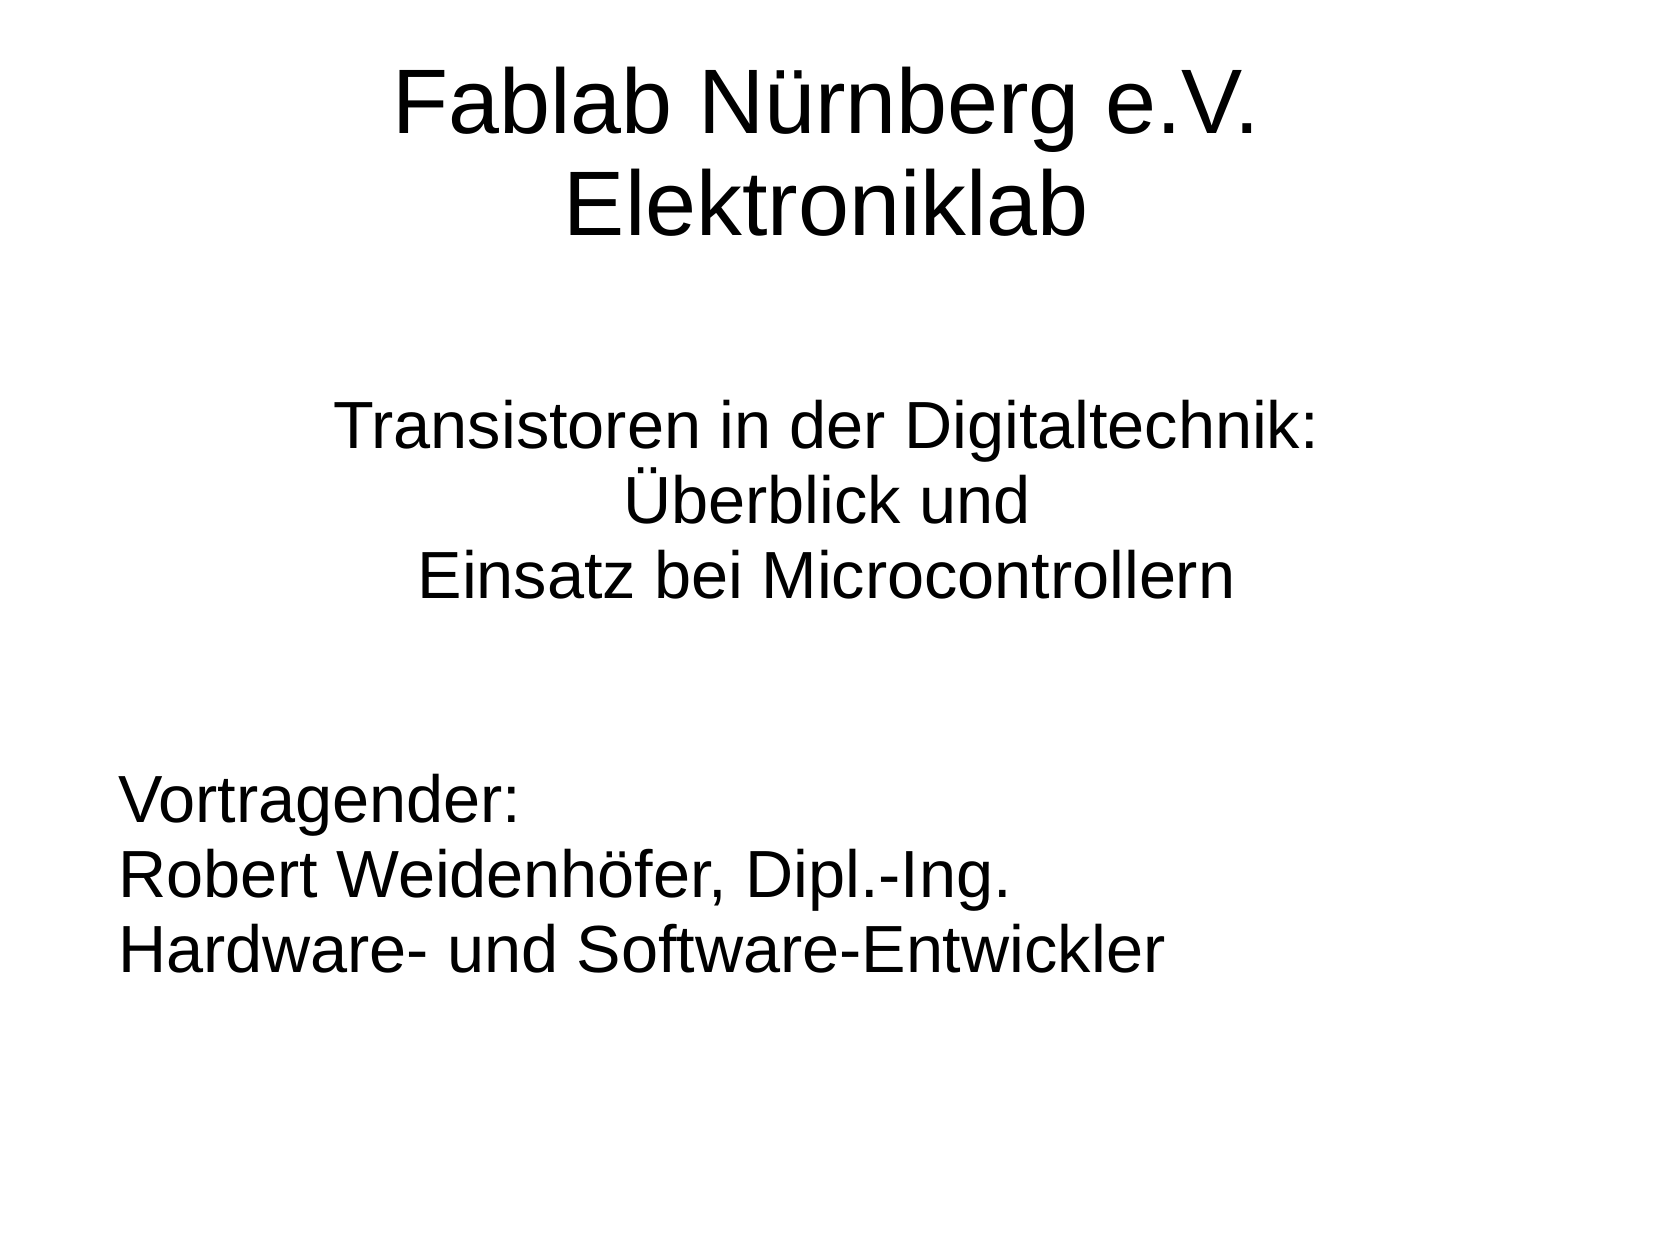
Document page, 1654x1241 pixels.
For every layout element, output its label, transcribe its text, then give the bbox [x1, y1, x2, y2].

subtitle Transistoren in der Digitaltechnik: Überblick und Einsatz bei Microcontrollern Vortragender: Robert Weidenhöfer, Dipl.-Ing. Hardware- und Software-Entwickler [82, 290, 1571, 1010]
title Fablab Nürnberg e.V. Elektroniklab [82, 49, 1571, 257]
